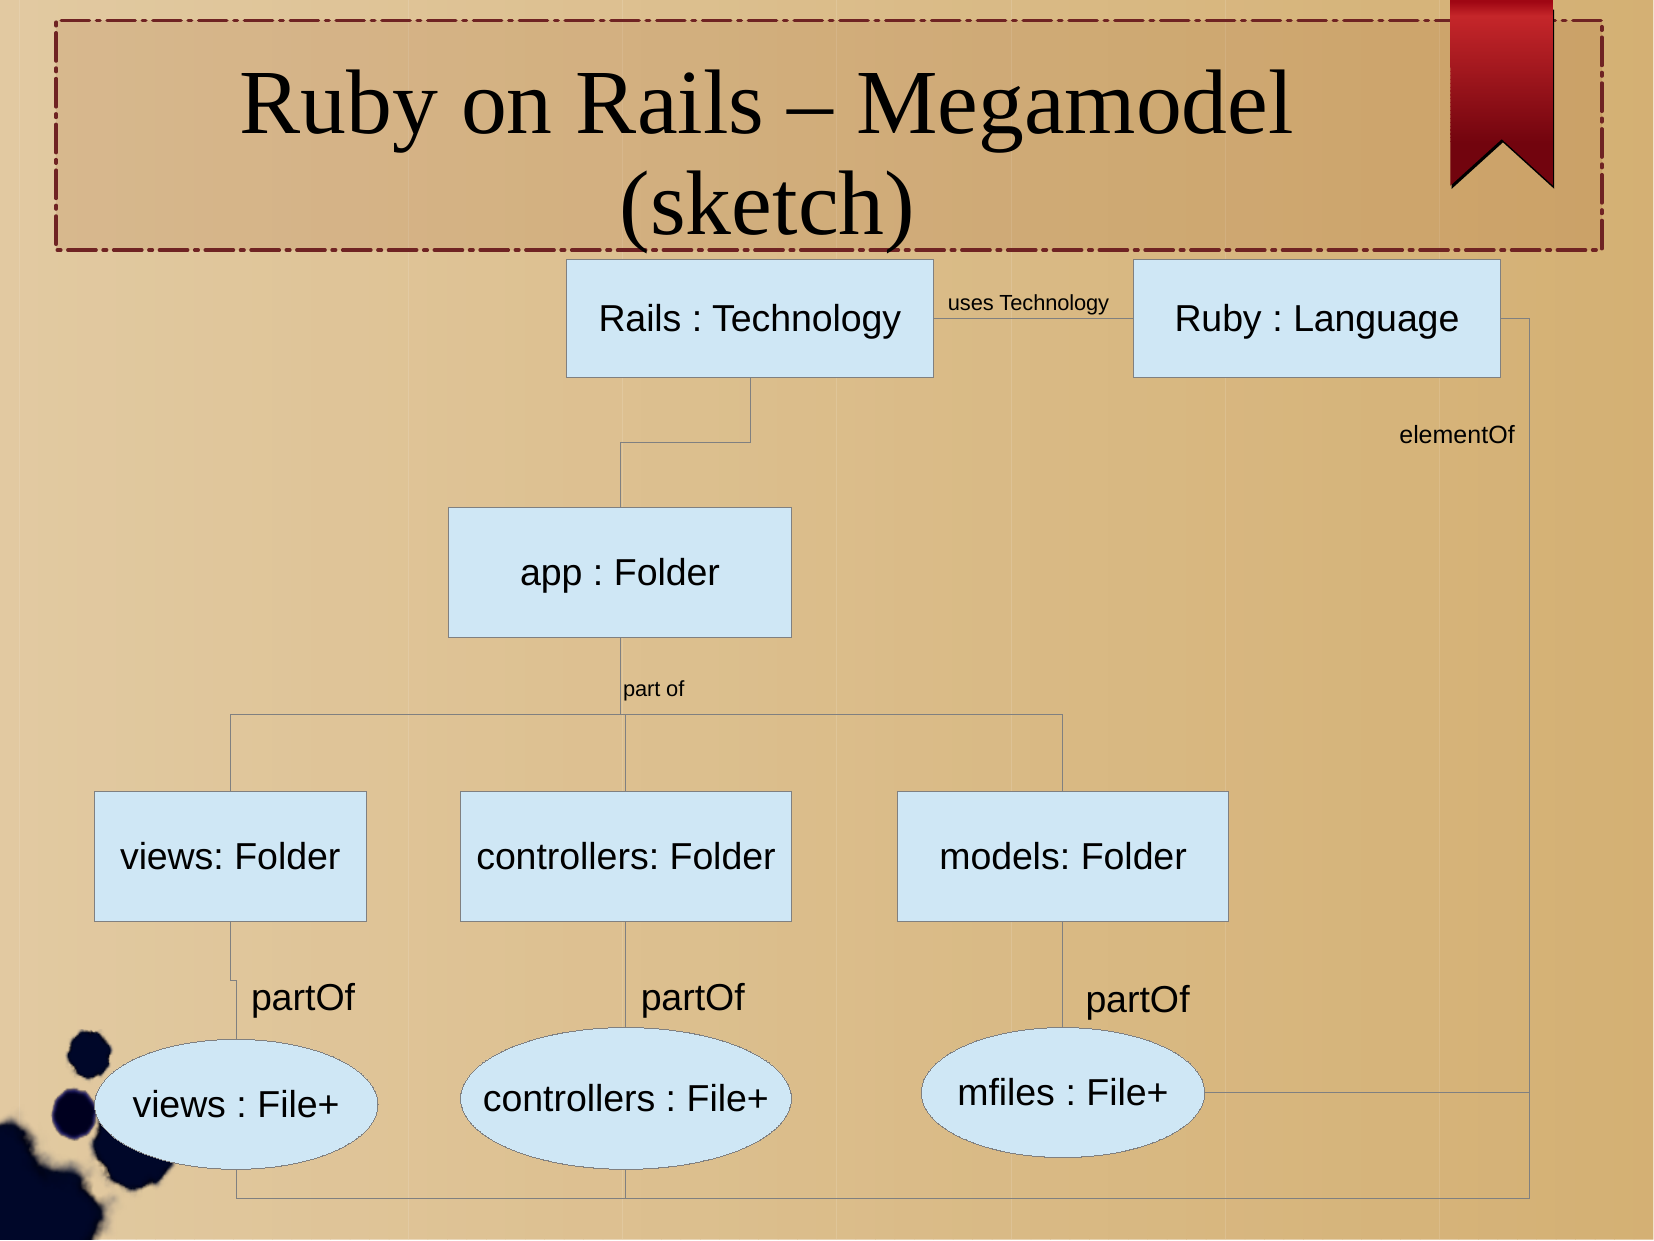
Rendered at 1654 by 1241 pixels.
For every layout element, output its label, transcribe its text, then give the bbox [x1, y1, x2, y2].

text_box views: Folder [94, 791, 367, 922]
text_box part of [608, 669, 706, 709]
text_box partOf [625, 968, 760, 1026]
text_box Rails : Technology [566, 259, 934, 378]
text_box uses Technology [933, 283, 1126, 323]
text_box elementOf [1384, 413, 1530, 456]
text_box views : File+ [94, 1039, 379, 1170]
text_box controllers : File+ [460, 1027, 792, 1170]
text_box models: Folder [897, 791, 1229, 922]
text_box app : Folder [448, 507, 792, 638]
text_box partOf [1070, 970, 1205, 1028]
text_box partOf [236, 968, 371, 1026]
text_box Ruby : Language [1133, 259, 1501, 378]
text_box mfiles : File+ [921, 1027, 1205, 1158]
text_box controllers: Folder [460, 791, 792, 922]
title Ruby on Rails – Megamodel (sketch) [82, 49, 1453, 257]
